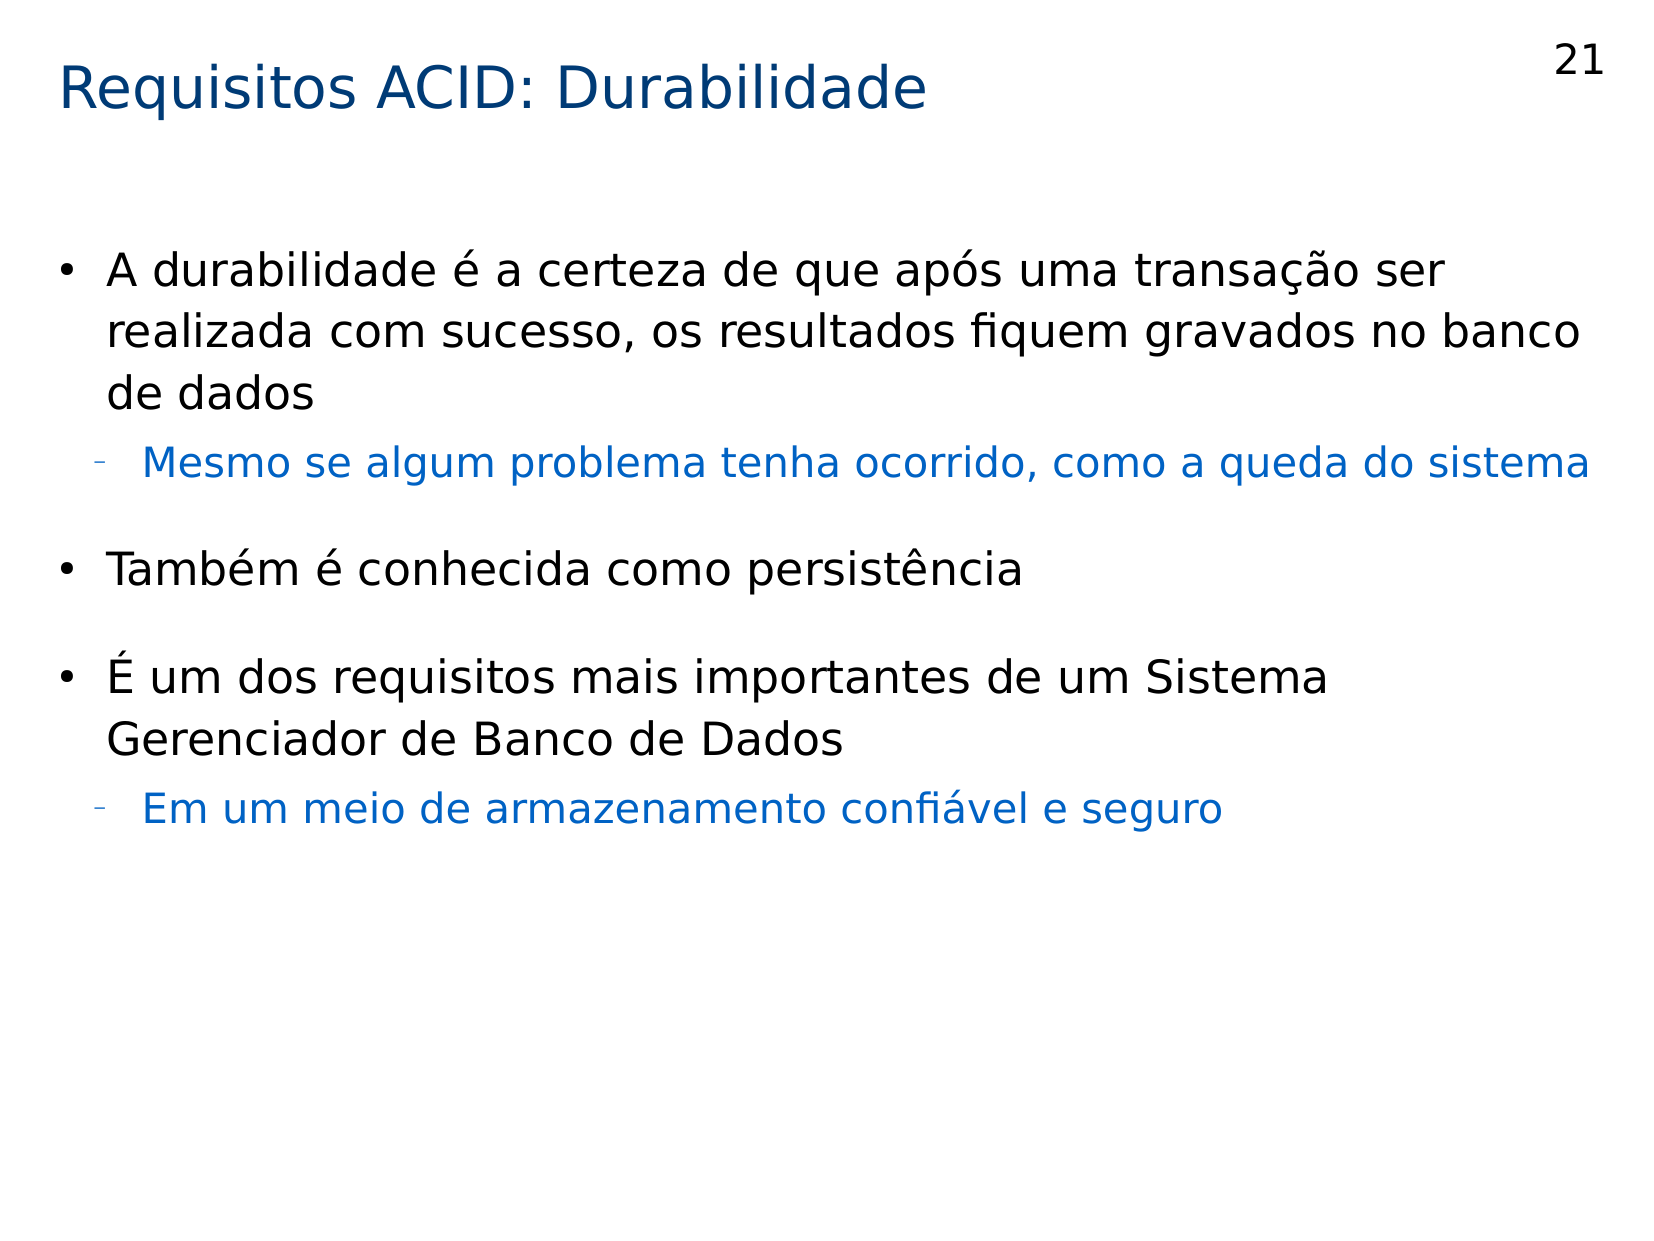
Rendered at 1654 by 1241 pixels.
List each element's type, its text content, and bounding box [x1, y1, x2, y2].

list A durabilidade é a certeza de que após uma transação ser realizada com sucesso, os resultados fiquem gravados no banco de dados Mesmo se algum problema tenha ocorrido, como a queda do sistema Também é conhecida como persistência É um dos requisitos mais importantes de um Sistema Gerenciador de Banco de Dados Em um meio de armazenamento confiável e seguro [59, 236, 1595, 1211]
title Requisitos ACID: Durabilidade [59, 29, 1506, 148]
